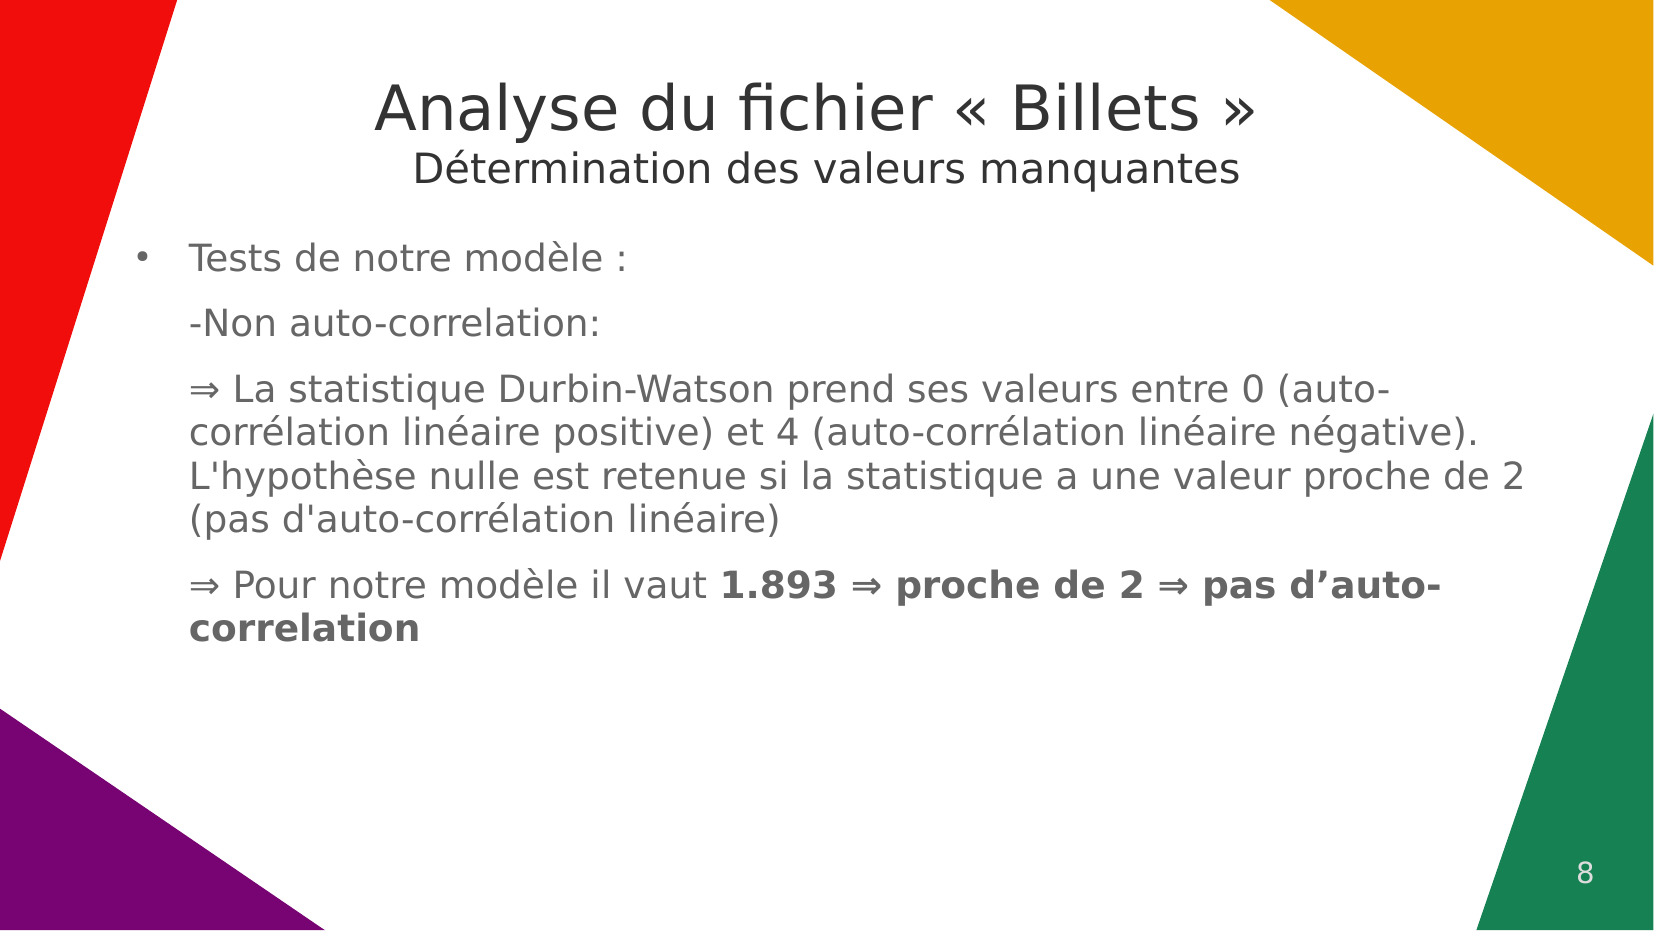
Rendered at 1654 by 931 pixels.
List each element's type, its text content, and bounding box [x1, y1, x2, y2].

list Tests de notre modèle : -Non auto-correlation: ⇒ La statistique Durbin-Watson prend ses valeurs entre 0 (auto-corrélation linéaire positive) et 4 (auto-corrélation linéaire négative). L'hypothèse nulle est retenue si la statistique a une valeur proche de 2 (pas d'auto-corrélation linéaire) ⇒ Pour notre modèle il vaut 1.893 ⇒ proche de 2 ⇒ pas d’auto-correlation [118, 236, 1536, 827]
title Analyse du fichier « Billets » Détermination des valeurs manquantes [118, 59, 1536, 207]
